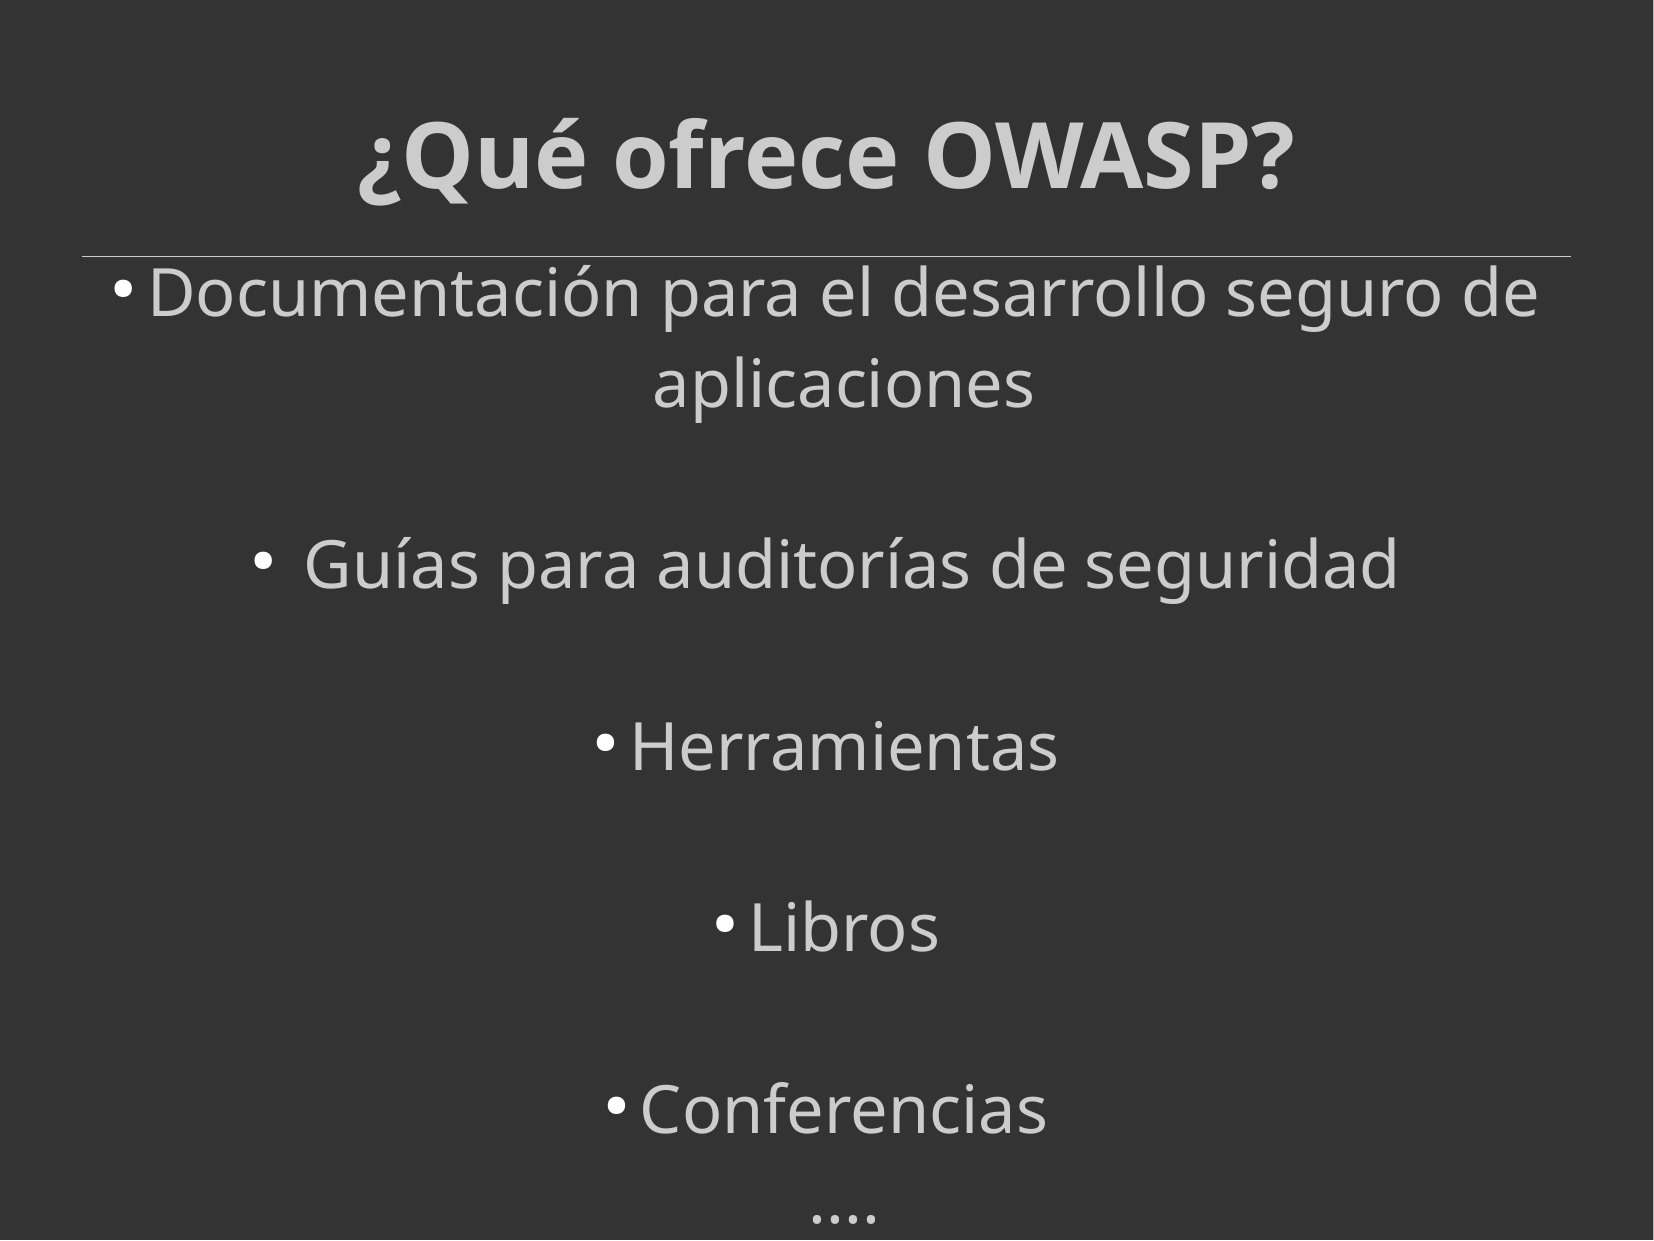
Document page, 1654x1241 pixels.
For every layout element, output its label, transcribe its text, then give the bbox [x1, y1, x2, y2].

subtitle Documentación para el desarrollo seguro de aplicaciones Guías para auditorías de seguridad Herramientas Libros Conferencias .... [82, 316, 1571, 1173]
title ¿Qué ofrece OWASP? [82, 49, 1571, 257]
